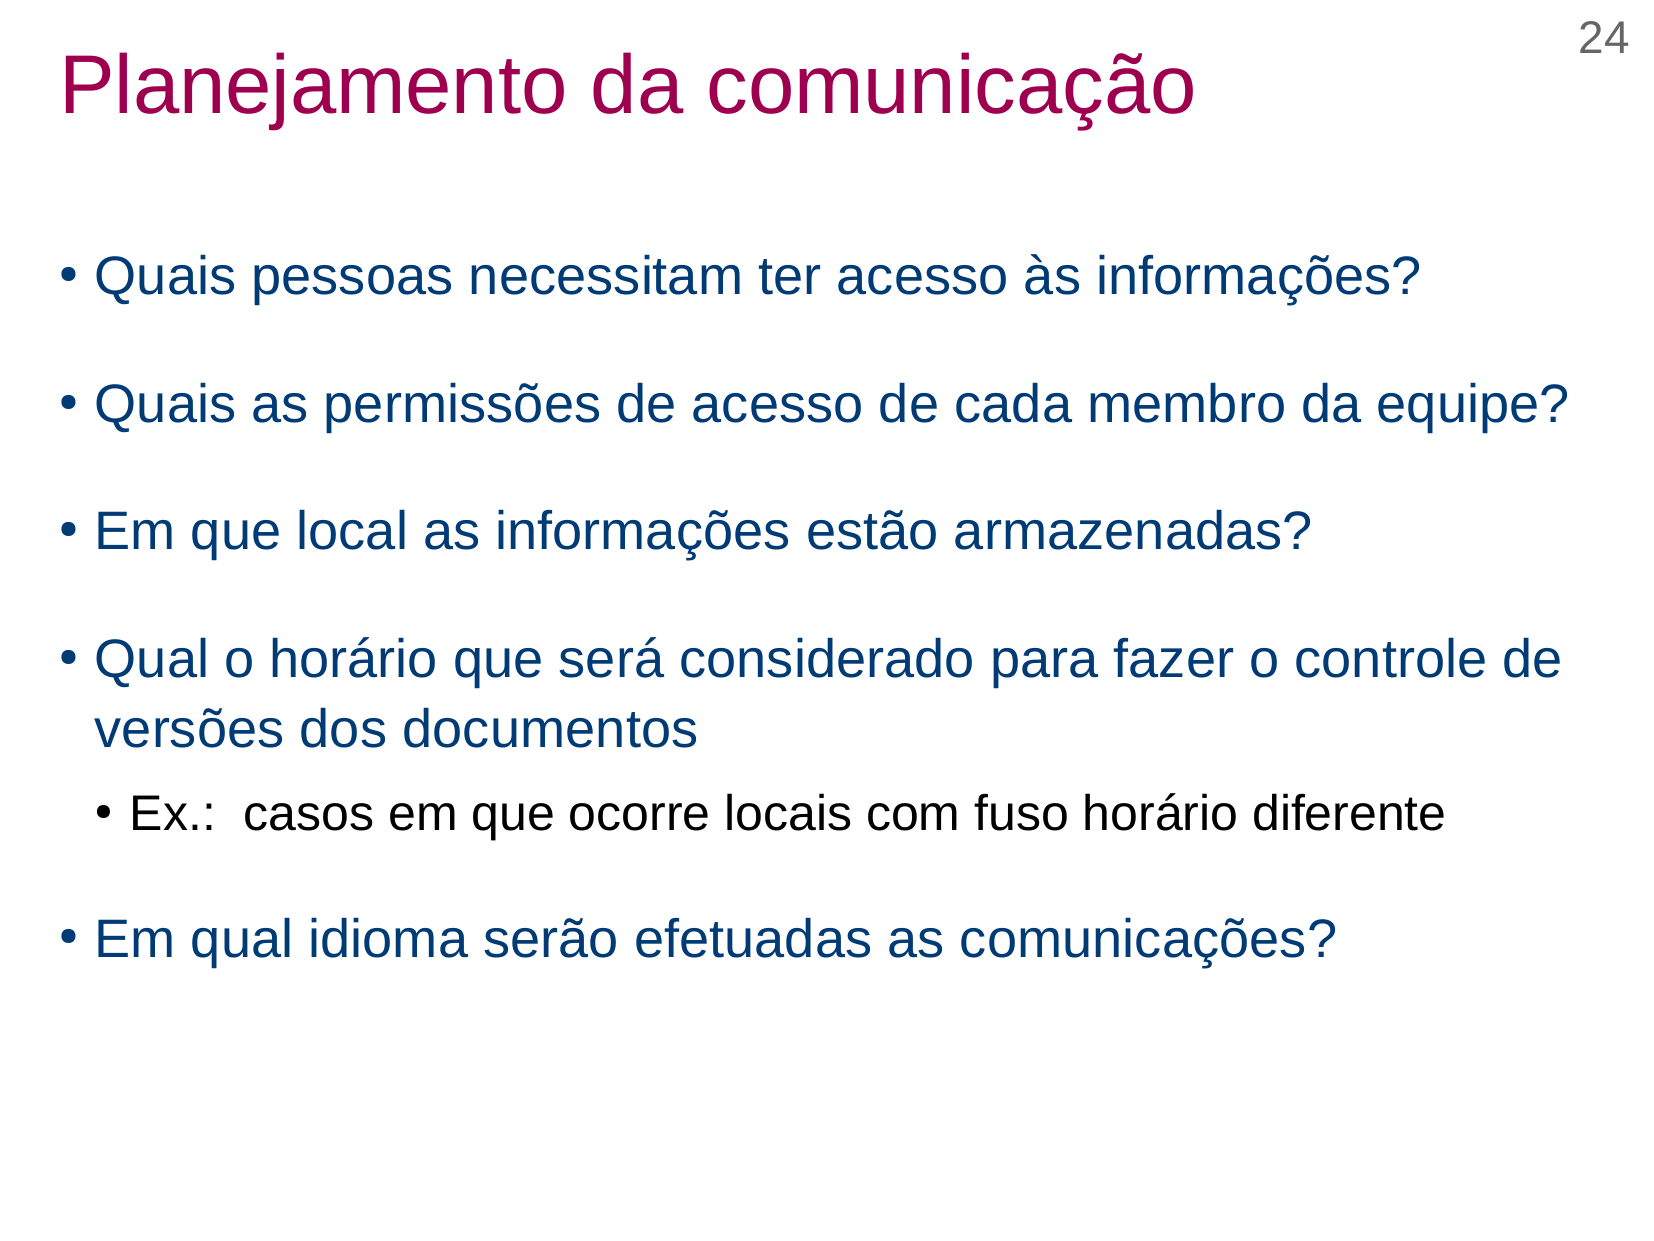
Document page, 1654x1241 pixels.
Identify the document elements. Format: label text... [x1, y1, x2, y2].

title Planejamento da comunicação [59, 29, 1595, 148]
list Quais pessoas necessitam ter acesso às informações? Quais as permissões de acesso de cada membro da equipe? Em que local as informações estão armazenadas? Qual o horário que será considerado para fazer o controle de versões dos documentos Ex.: casos em que ocorre locais com fuso horário diferente Em qual idioma serão efetuadas as comunicações? [59, 236, 1595, 1211]
